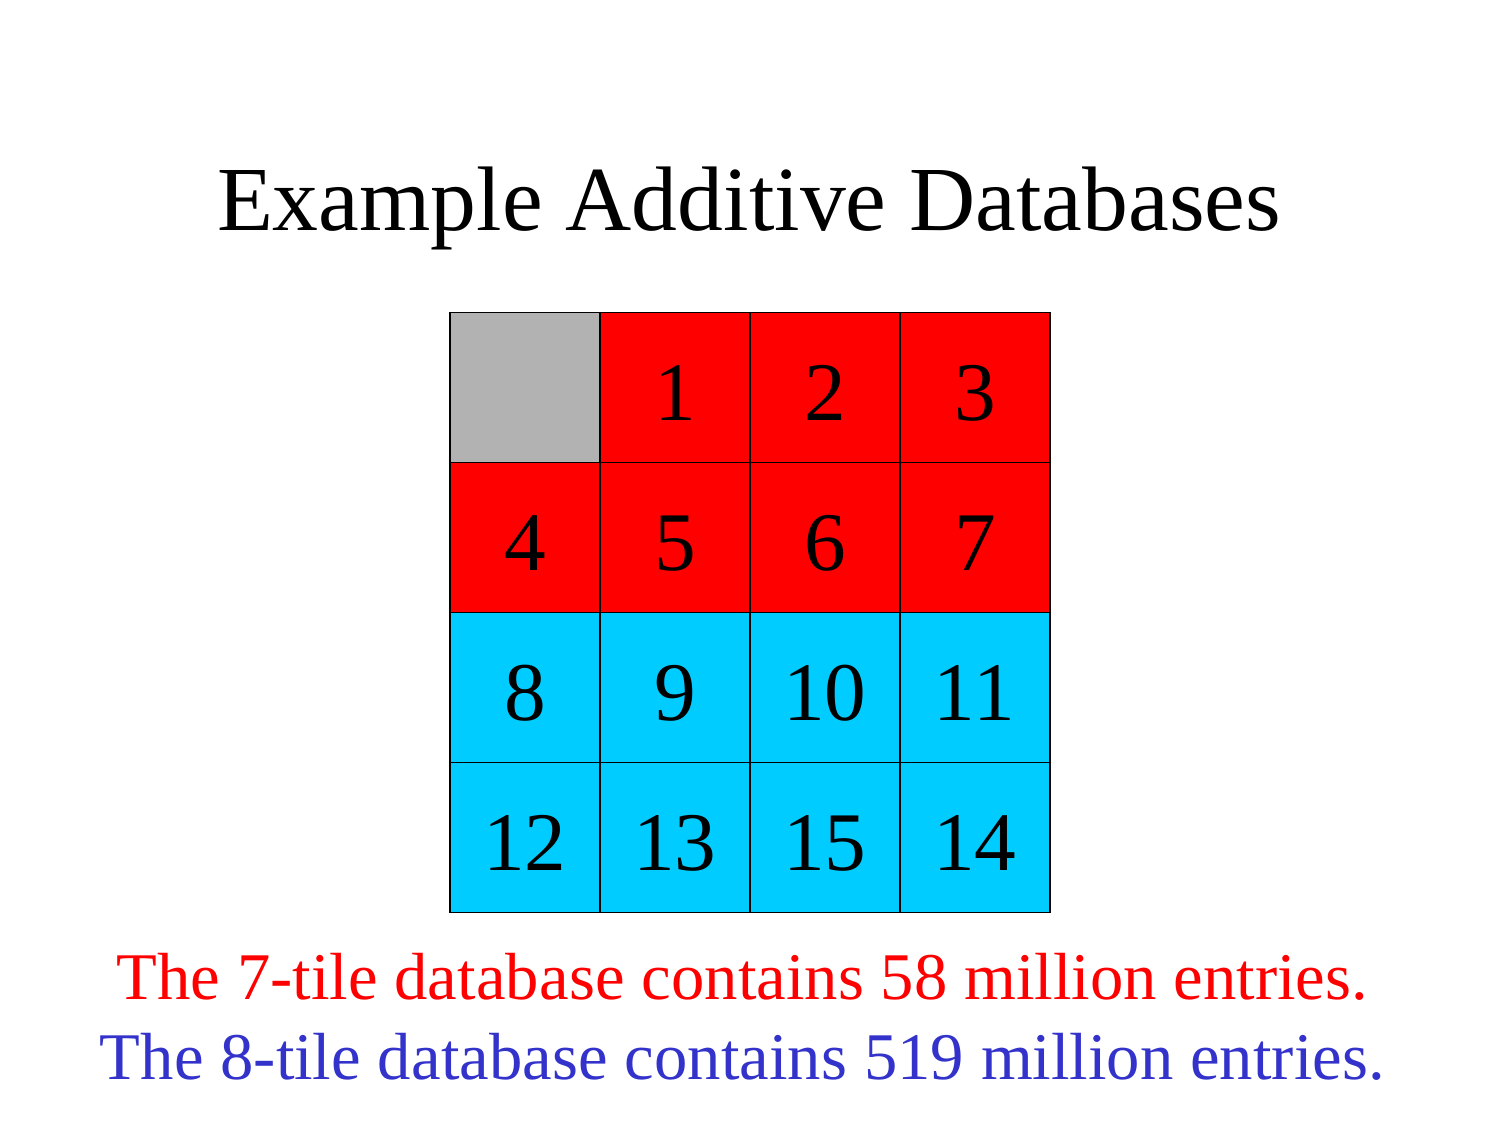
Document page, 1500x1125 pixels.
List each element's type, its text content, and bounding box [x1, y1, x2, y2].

text_box 7 [900, 462, 1051, 612]
text_box 6 [750, 462, 900, 612]
text_box 2 [750, 312, 900, 462]
text_box The 7-tile database contains 58 million entries. The 8-tile database contains 519 million entries. [75, 924, 1413, 1101]
text_box 4 [450, 462, 600, 612]
text_box 13 [600, 762, 750, 913]
text_box 9 [600, 612, 750, 762]
text_box 14 [900, 762, 1051, 913]
text_box 1 [600, 312, 750, 462]
text_box 12 [450, 762, 600, 913]
title Example Additive Databases [112, 99, 1388, 288]
text_box 10 [750, 612, 900, 762]
text_box 15 [750, 762, 900, 913]
text_box [450, 312, 600, 462]
text_box 11 [900, 612, 1051, 762]
text_box 3 [900, 312, 1051, 462]
text_box 8 [450, 612, 600, 762]
text_box 5 [600, 462, 750, 612]
